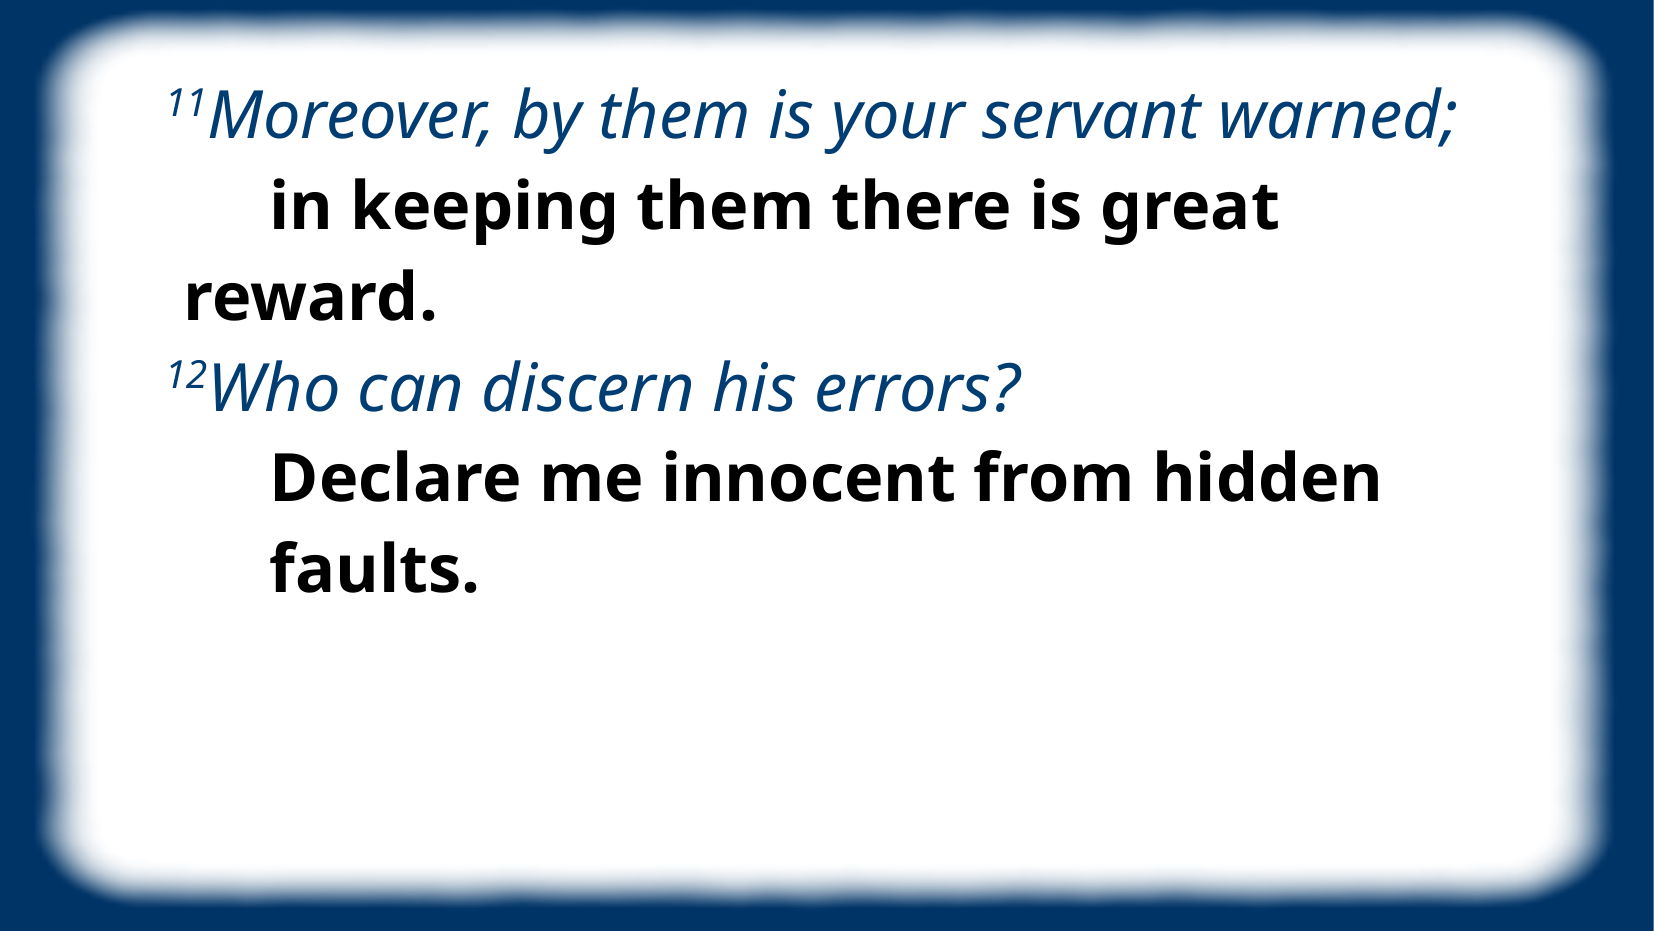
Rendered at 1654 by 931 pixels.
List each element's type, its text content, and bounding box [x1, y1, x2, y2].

picture [0, 0, 1654, 931]
text_box 11Moreover, by them is your servant warned; in keeping them there is great reward. 12Who can discern his errors? Declare me innocent from hidden faults. [150, 60, 1541, 519]
